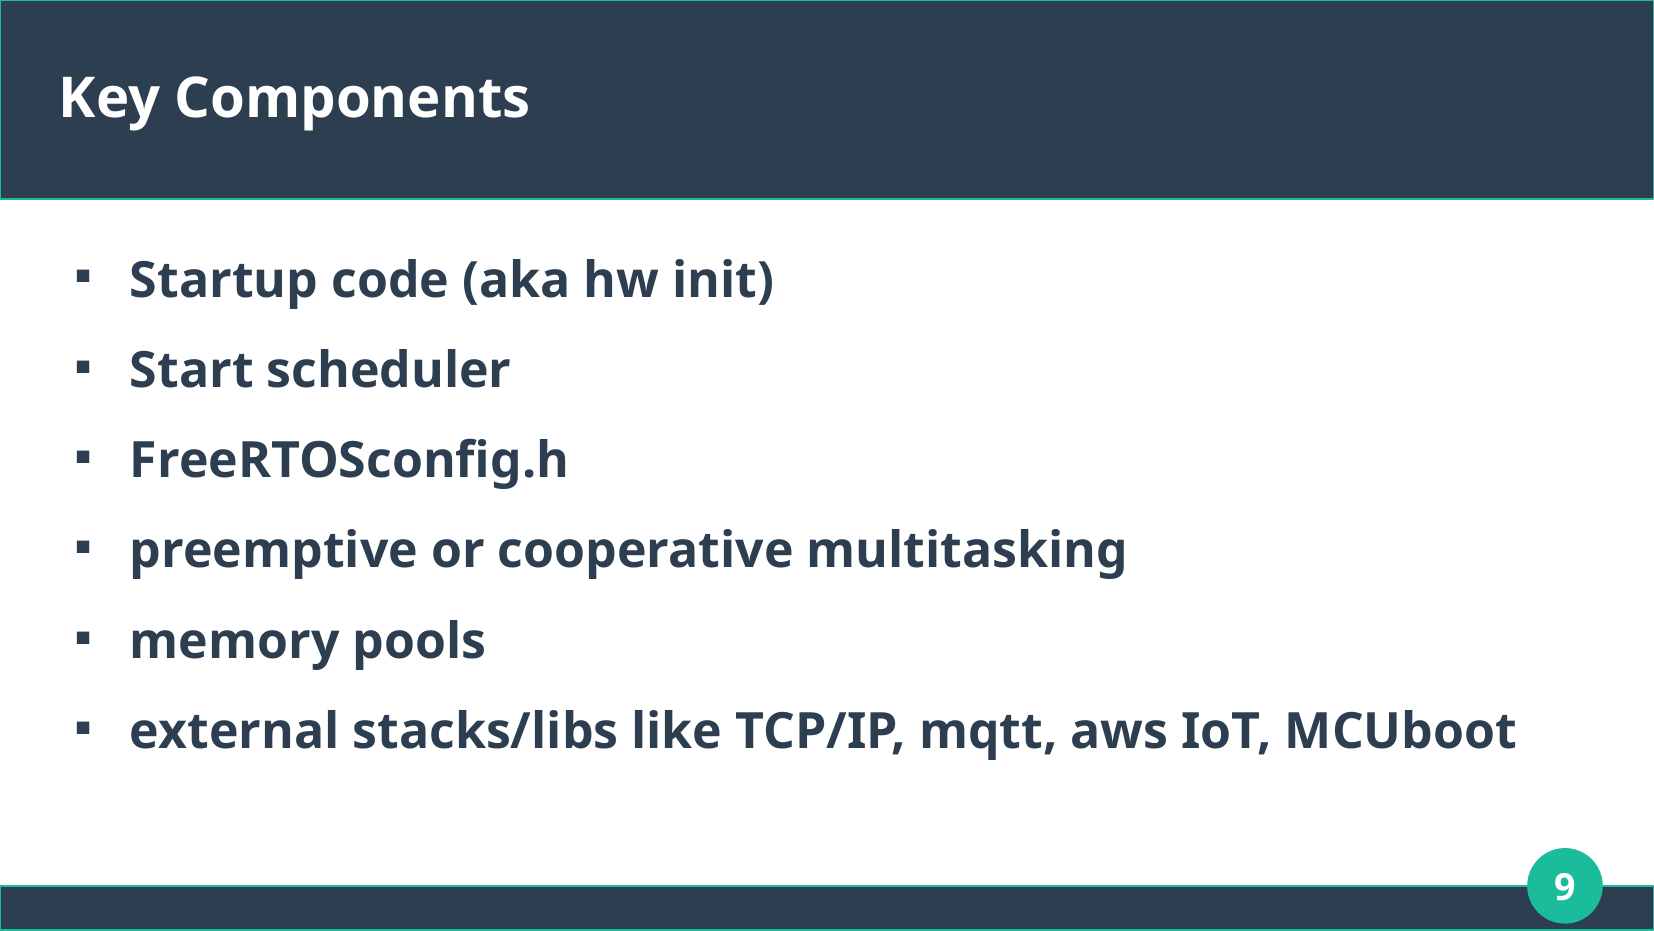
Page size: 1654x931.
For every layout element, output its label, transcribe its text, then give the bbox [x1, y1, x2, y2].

title Key Components [59, 37, 1595, 156]
list Startup code (aka hw init) Start scheduler FreeRTOSconfig.h preemptive or cooperative multitasking memory pools external stacks/libs like TCP/IP, mqtt, aws IoT, MCUboot [59, 243, 1595, 864]
